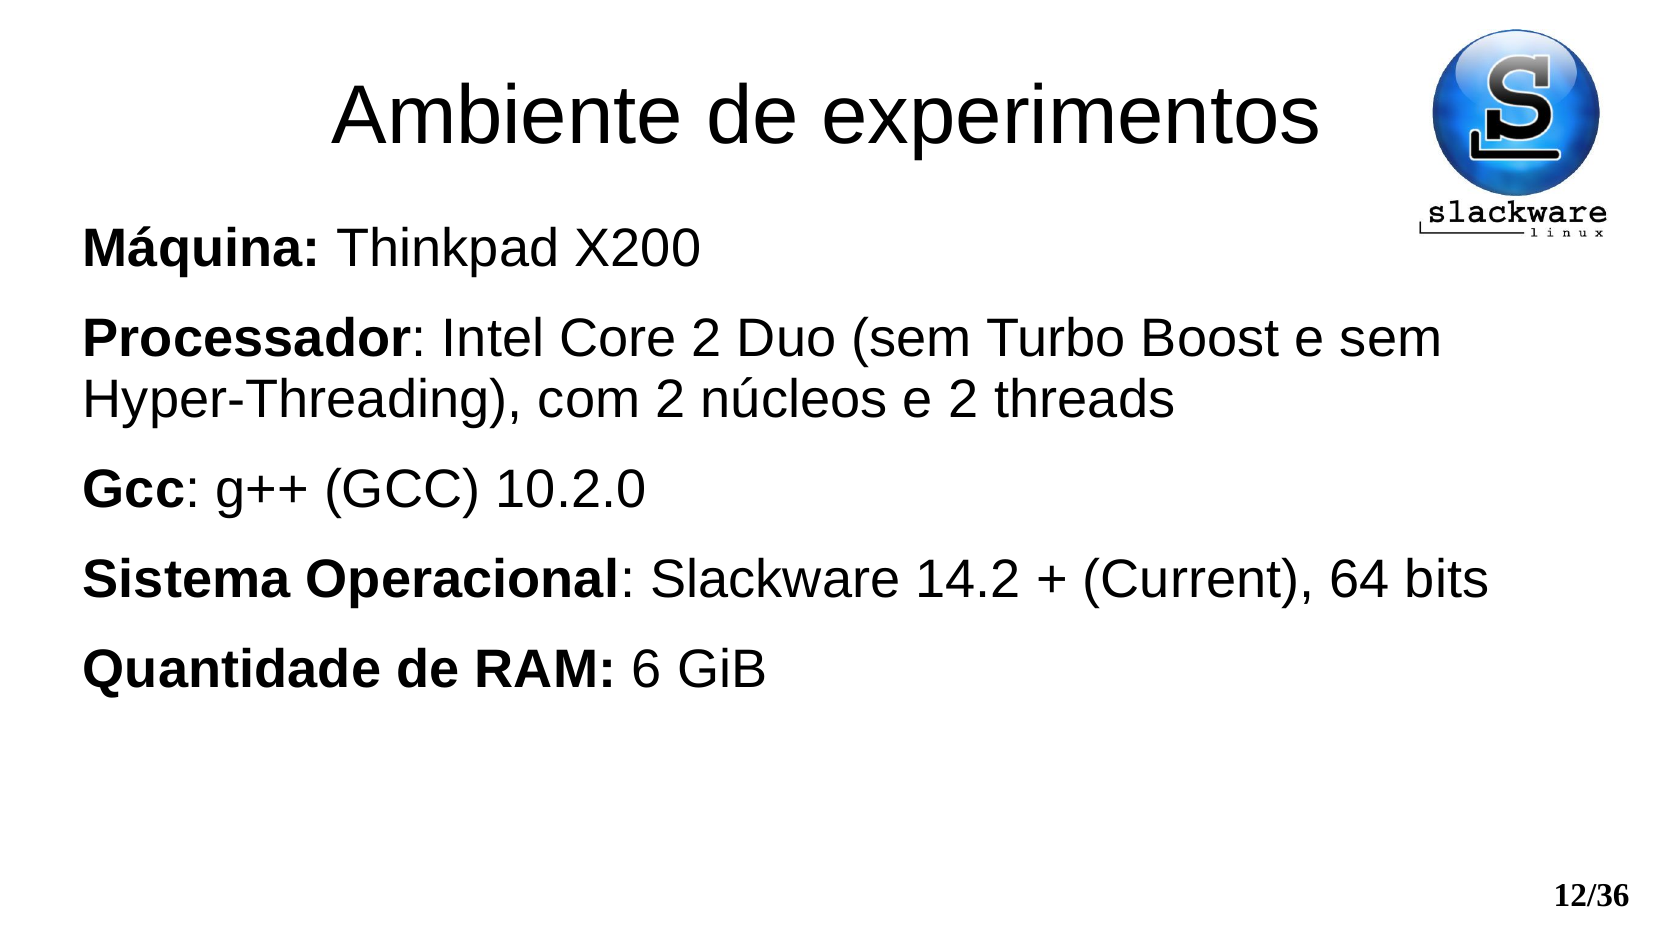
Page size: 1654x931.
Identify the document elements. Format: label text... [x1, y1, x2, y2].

title Ambiente de experimentos [82, 37, 1409, 193]
picture [1409, 29, 1625, 244]
list Máquina: Thinkpad X200 Processador: Intel Core 2 Duo (sem Turbo Boost e sem Hyper-Threading), com 2 núcleos e 2 threads Gcc: g++ (GCC) 10.2.0 Sistema Operacional: Slackware 14.2 + (Current), 64 bits Quantidade de RAM: 6 GiB [82, 217, 1571, 757]
